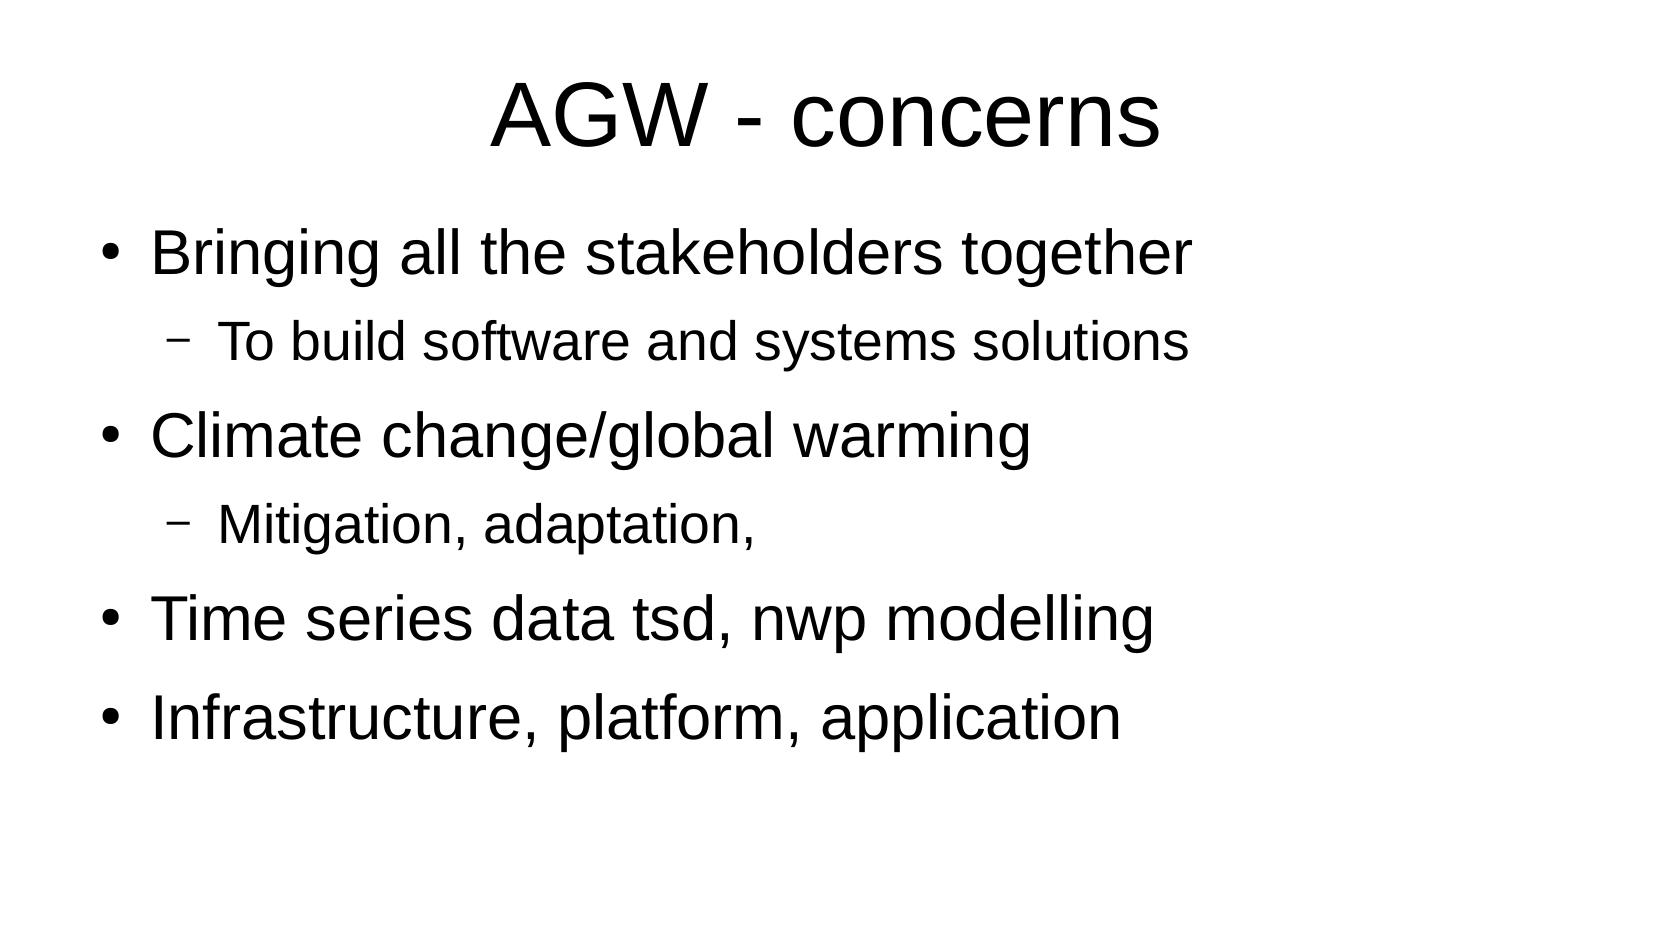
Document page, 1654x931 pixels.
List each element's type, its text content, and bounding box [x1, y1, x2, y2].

list Bringing all the stakeholders together To build software and systems solutions Climate change/global warming Mitigation, adaptation, Time series data tsd, nwp modelling Infrastructure, platform, application [82, 217, 1571, 758]
title AGW - concerns [82, 37, 1571, 193]
